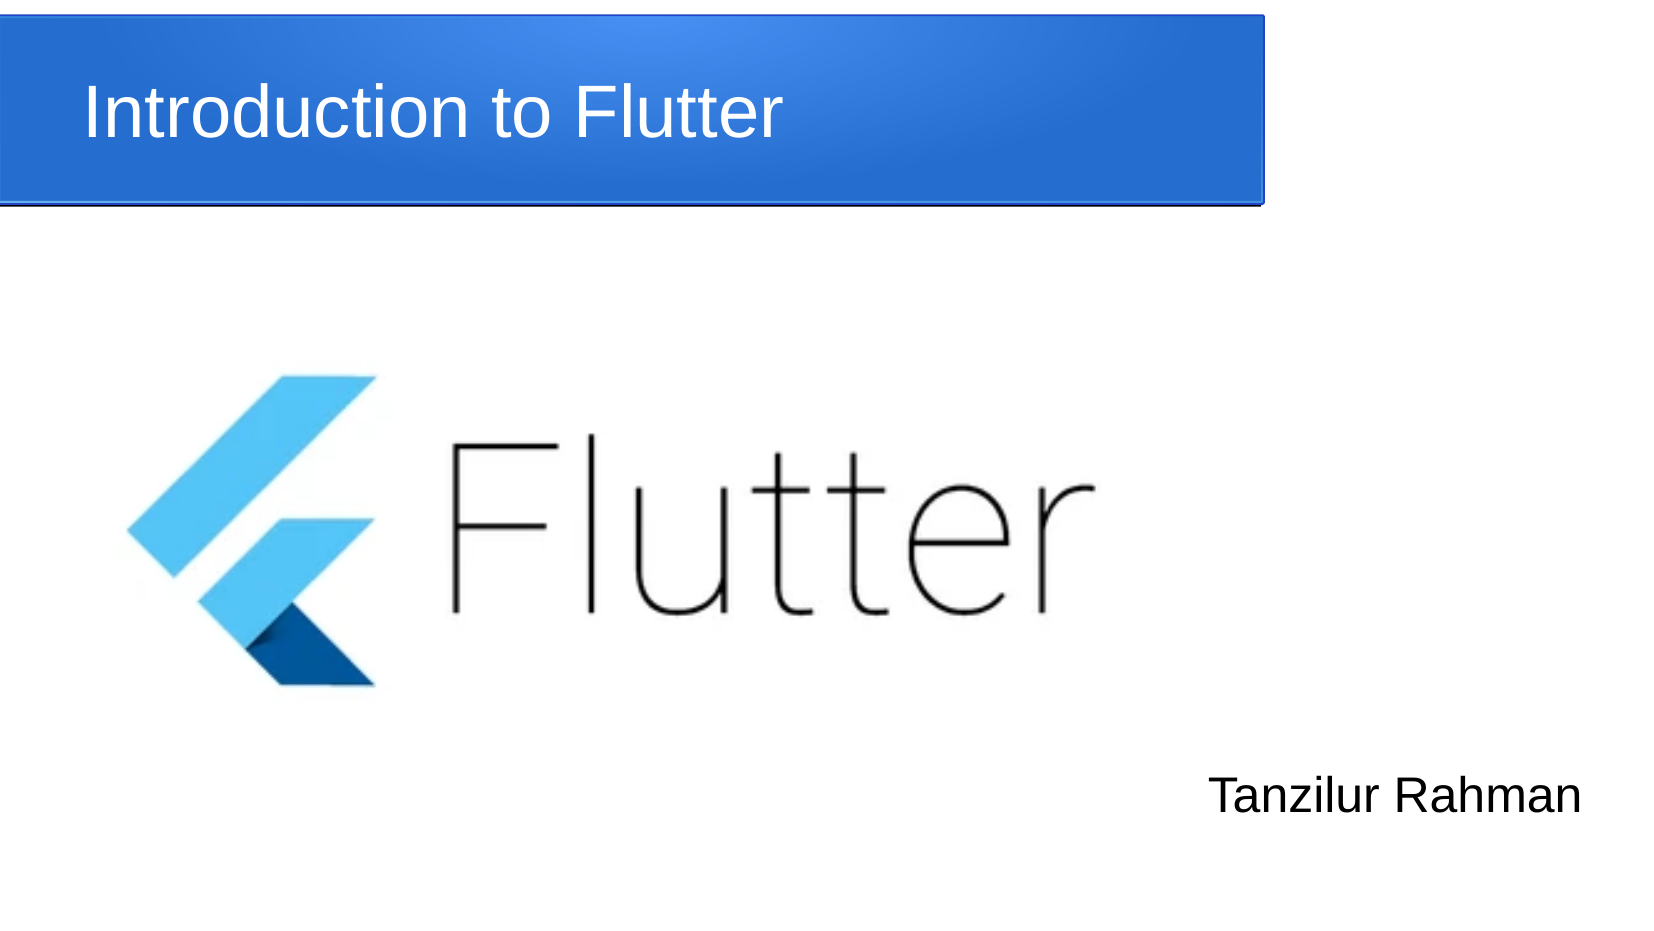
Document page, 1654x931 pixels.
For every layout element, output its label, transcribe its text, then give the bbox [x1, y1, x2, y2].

subtitle Tanzilur Rahman [94, 283, 1583, 823]
title Introduction to Flutter [82, 35, 1235, 189]
